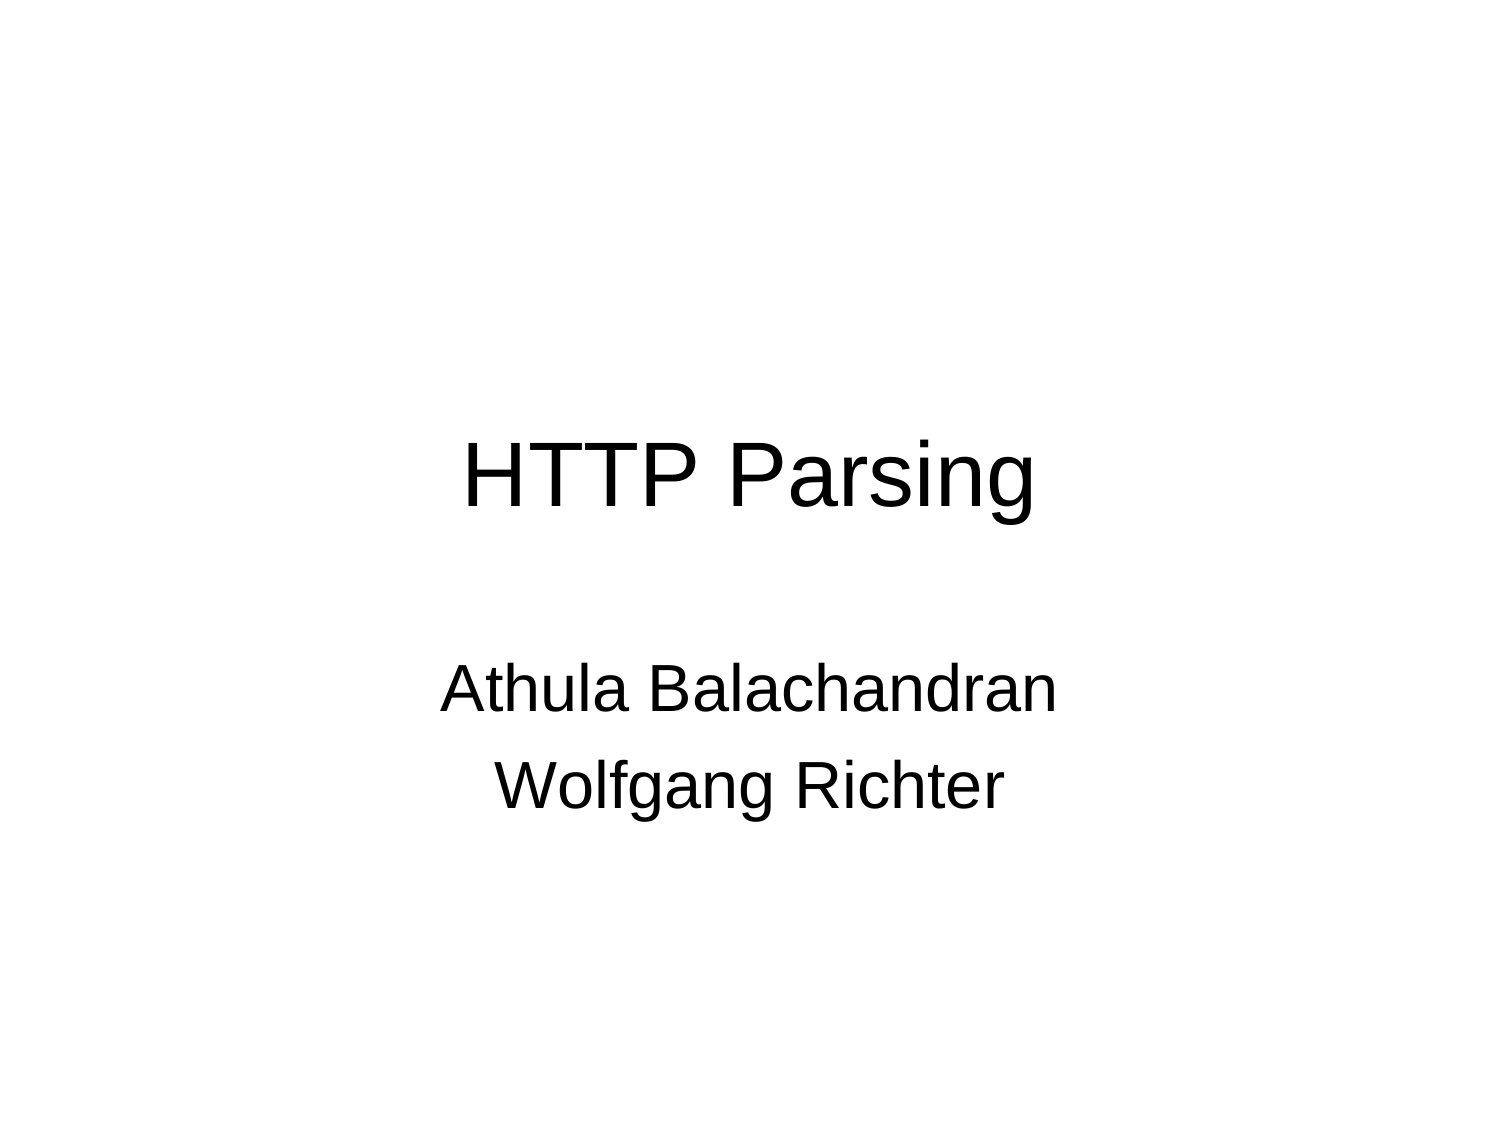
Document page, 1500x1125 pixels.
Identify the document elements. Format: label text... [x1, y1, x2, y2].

subtitle Athula Balachandran Wolfgang Richter [225, 637, 1276, 926]
title HTTP Parsing [112, 349, 1388, 591]
